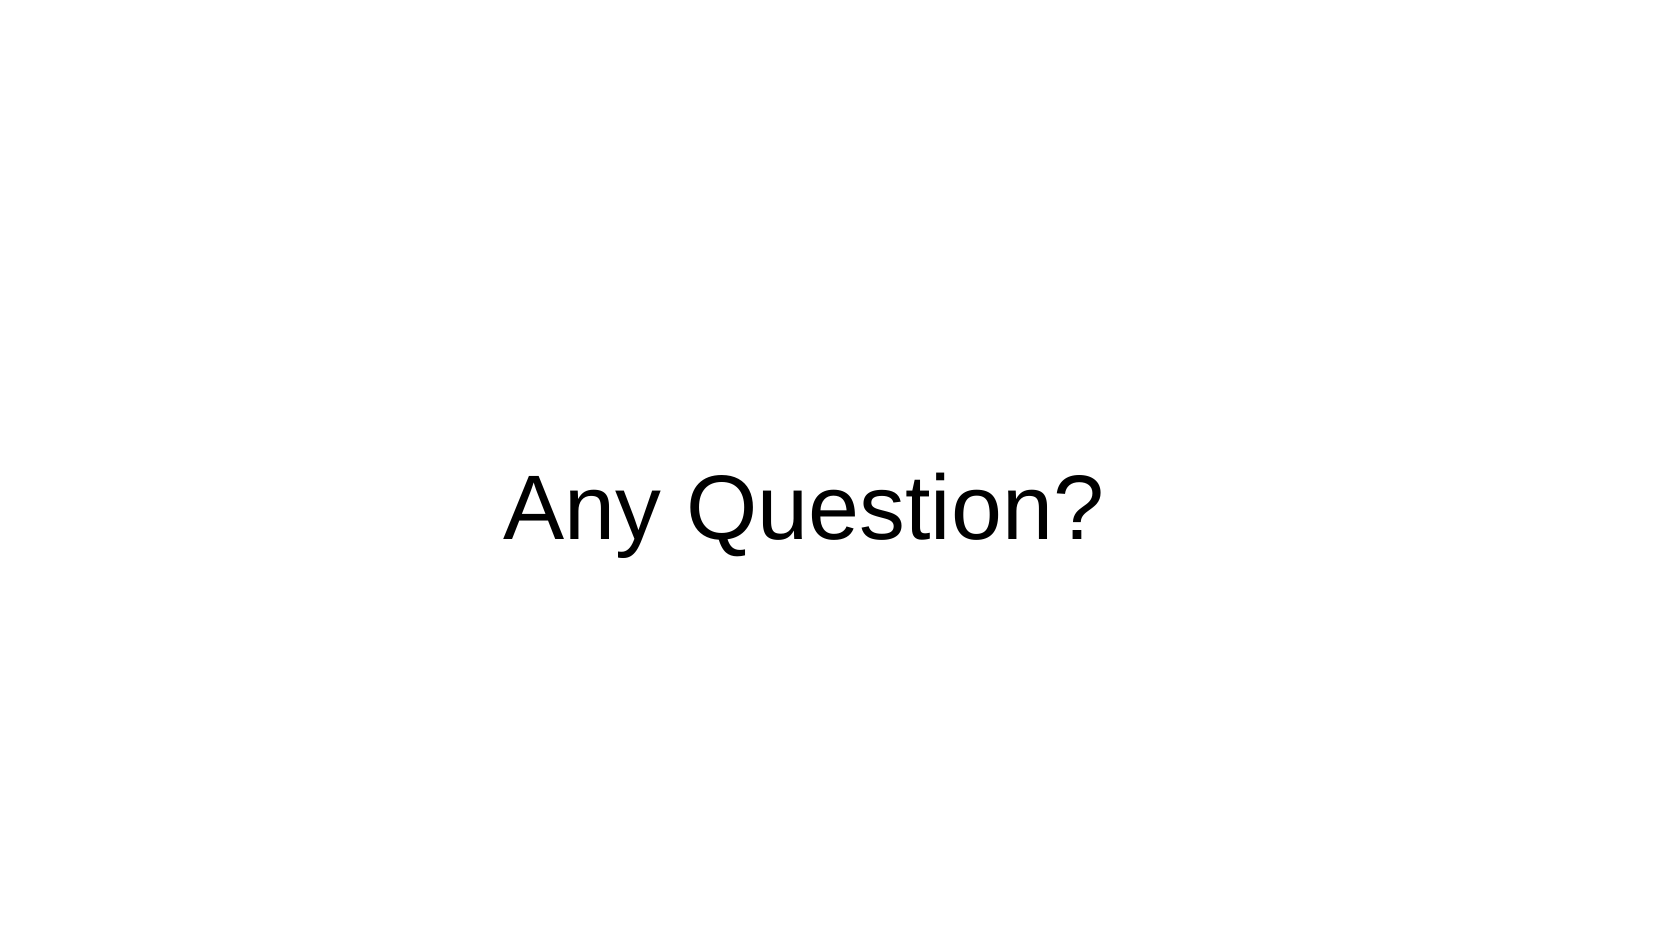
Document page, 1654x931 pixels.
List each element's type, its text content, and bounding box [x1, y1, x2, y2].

title Any Question? [60, 429, 1549, 586]
